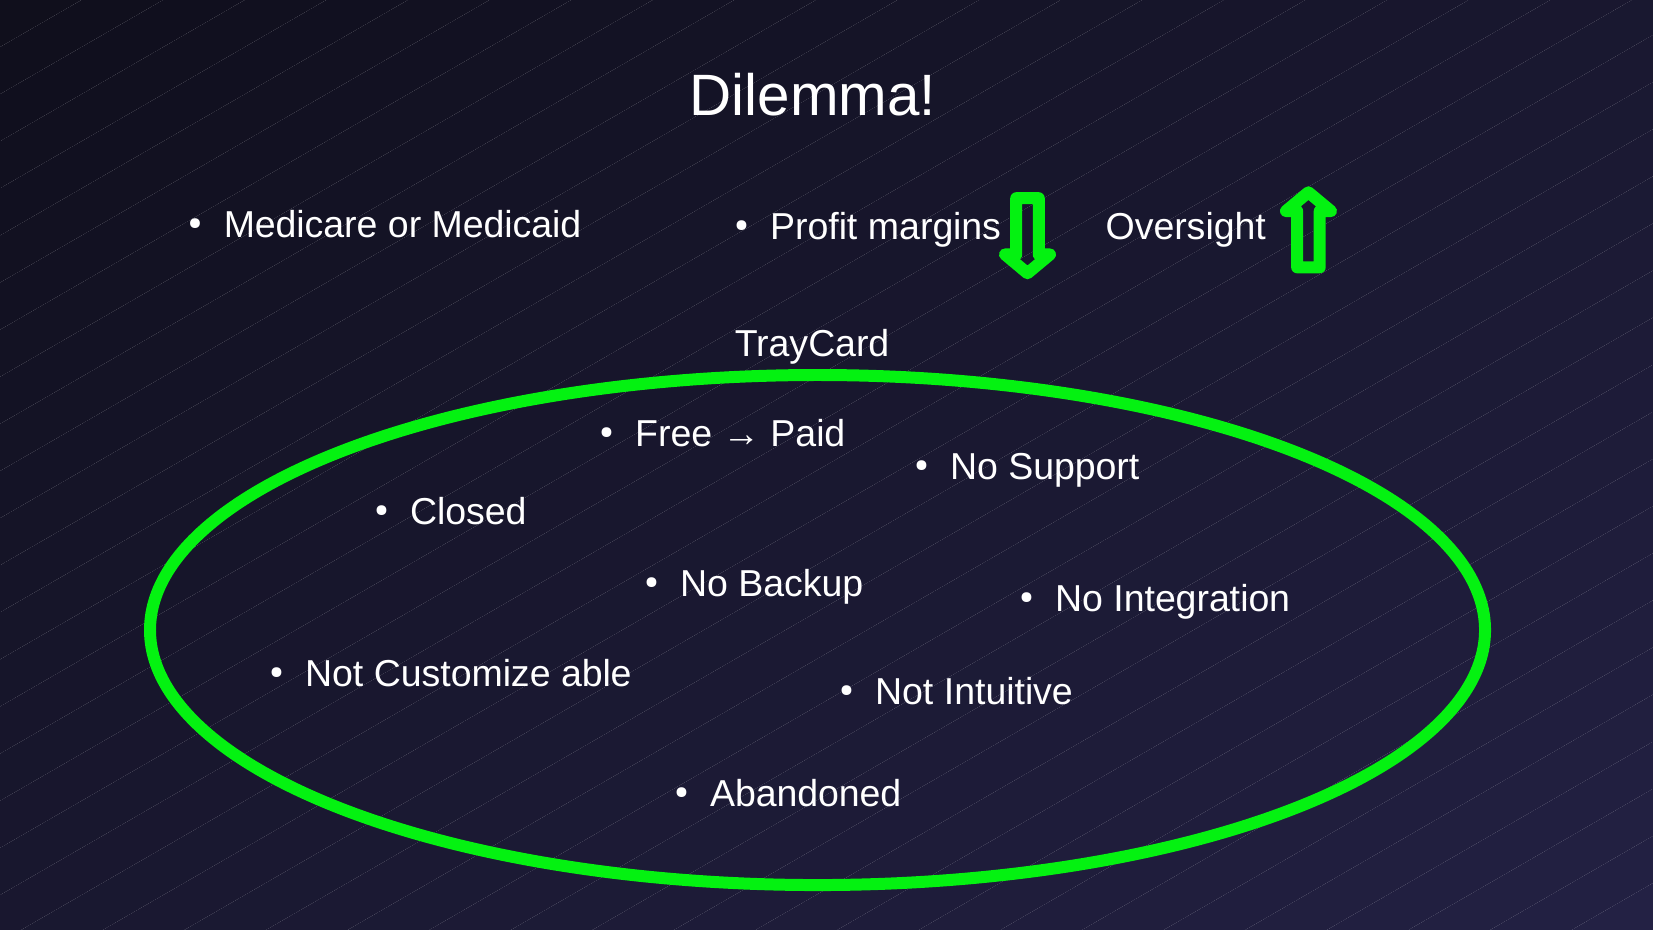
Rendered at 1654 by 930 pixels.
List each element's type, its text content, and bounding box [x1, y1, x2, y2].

text_box Dilemma! [675, 55, 976, 135]
text_box Profit margins Oversight [1045, 198, 1291, 256]
text_box No Backup [630, 555, 931, 612]
text_box Medicare or Medicaid [173, 196, 684, 254]
text_box Not Intuitive [825, 663, 1096, 721]
text_box Not Customize able [255, 645, 661, 706]
text_box Profit margins Oversight [1326, 198, 1426, 256]
text_box No Integration [1005, 570, 1336, 631]
text_box Free → Paid [585, 405, 886, 466]
text_box TrayCard [720, 315, 946, 372]
text_box Profit margins Oversight [720, 198, 1010, 256]
text_box No Support [900, 438, 1201, 495]
text_box Profit margins Oversight [1302, 201, 1315, 256]
text_box Closed [360, 483, 571, 541]
text_box Abandoned [660, 765, 961, 826]
